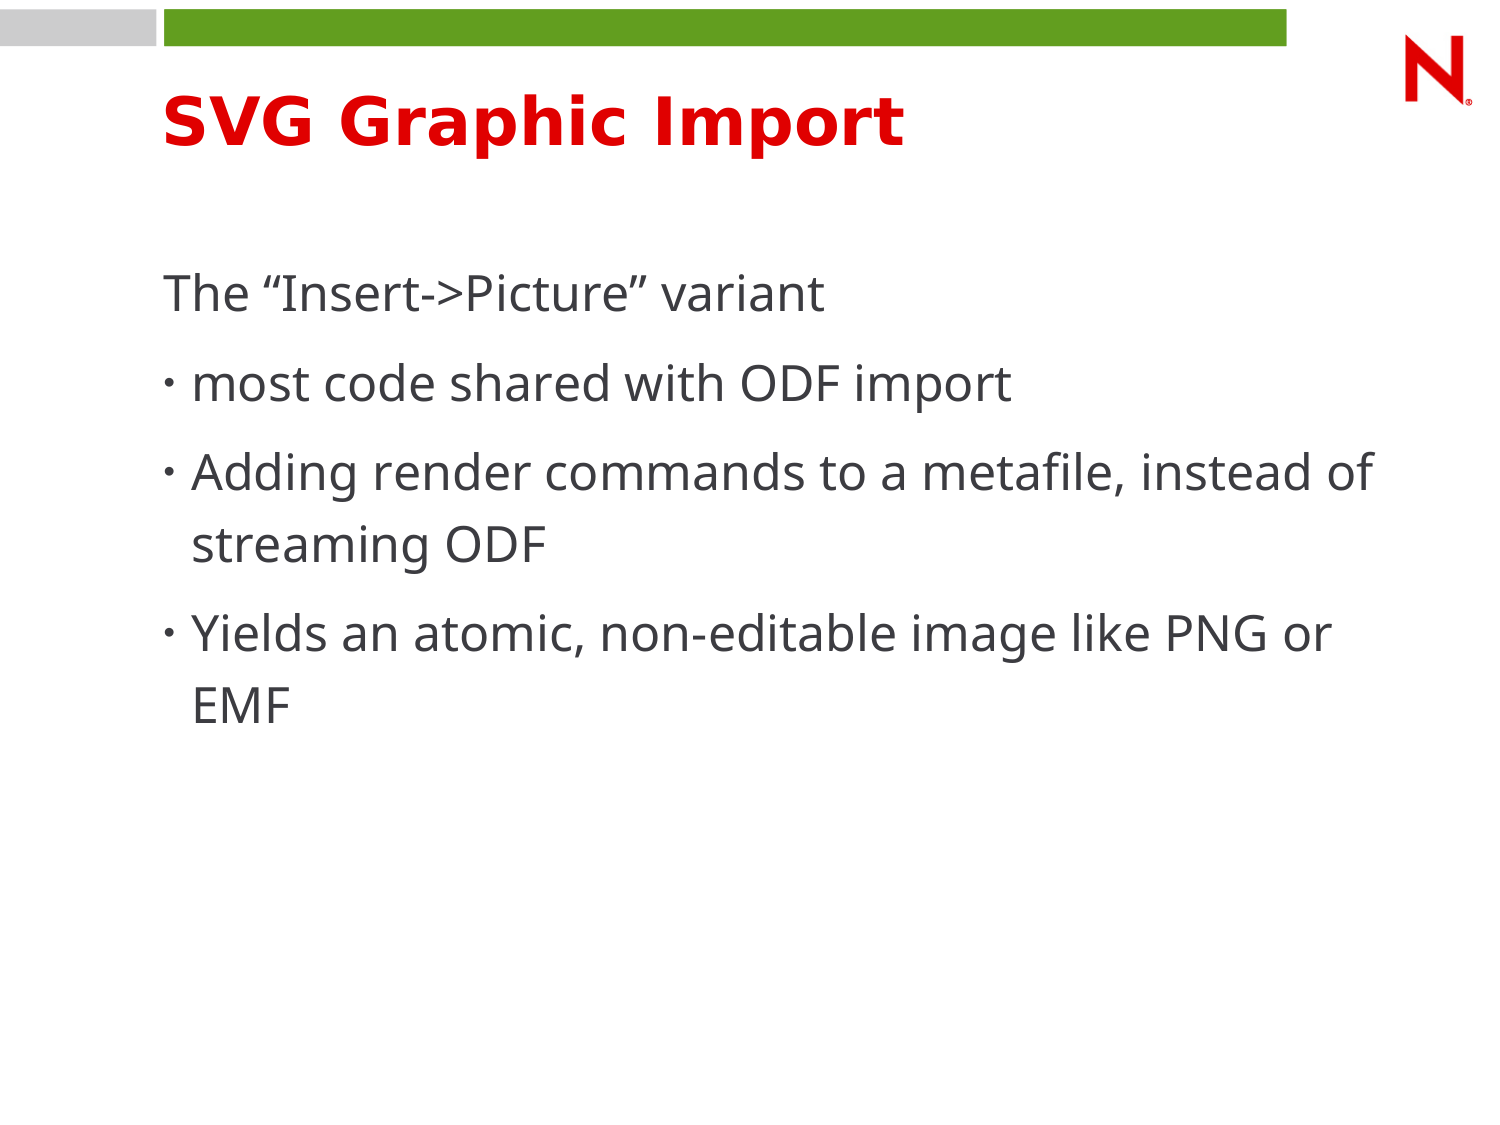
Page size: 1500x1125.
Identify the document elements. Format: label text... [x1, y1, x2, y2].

picture [1403, 32, 1473, 107]
list The “Insert->Picture” variant most code shared with ODF import Adding render commands to a metafile, instead of streaming ODF Yields an atomic, non-editable image like PNG or EMF [163, 254, 1404, 986]
title SVG Graphic Import [161, 41, 1383, 205]
